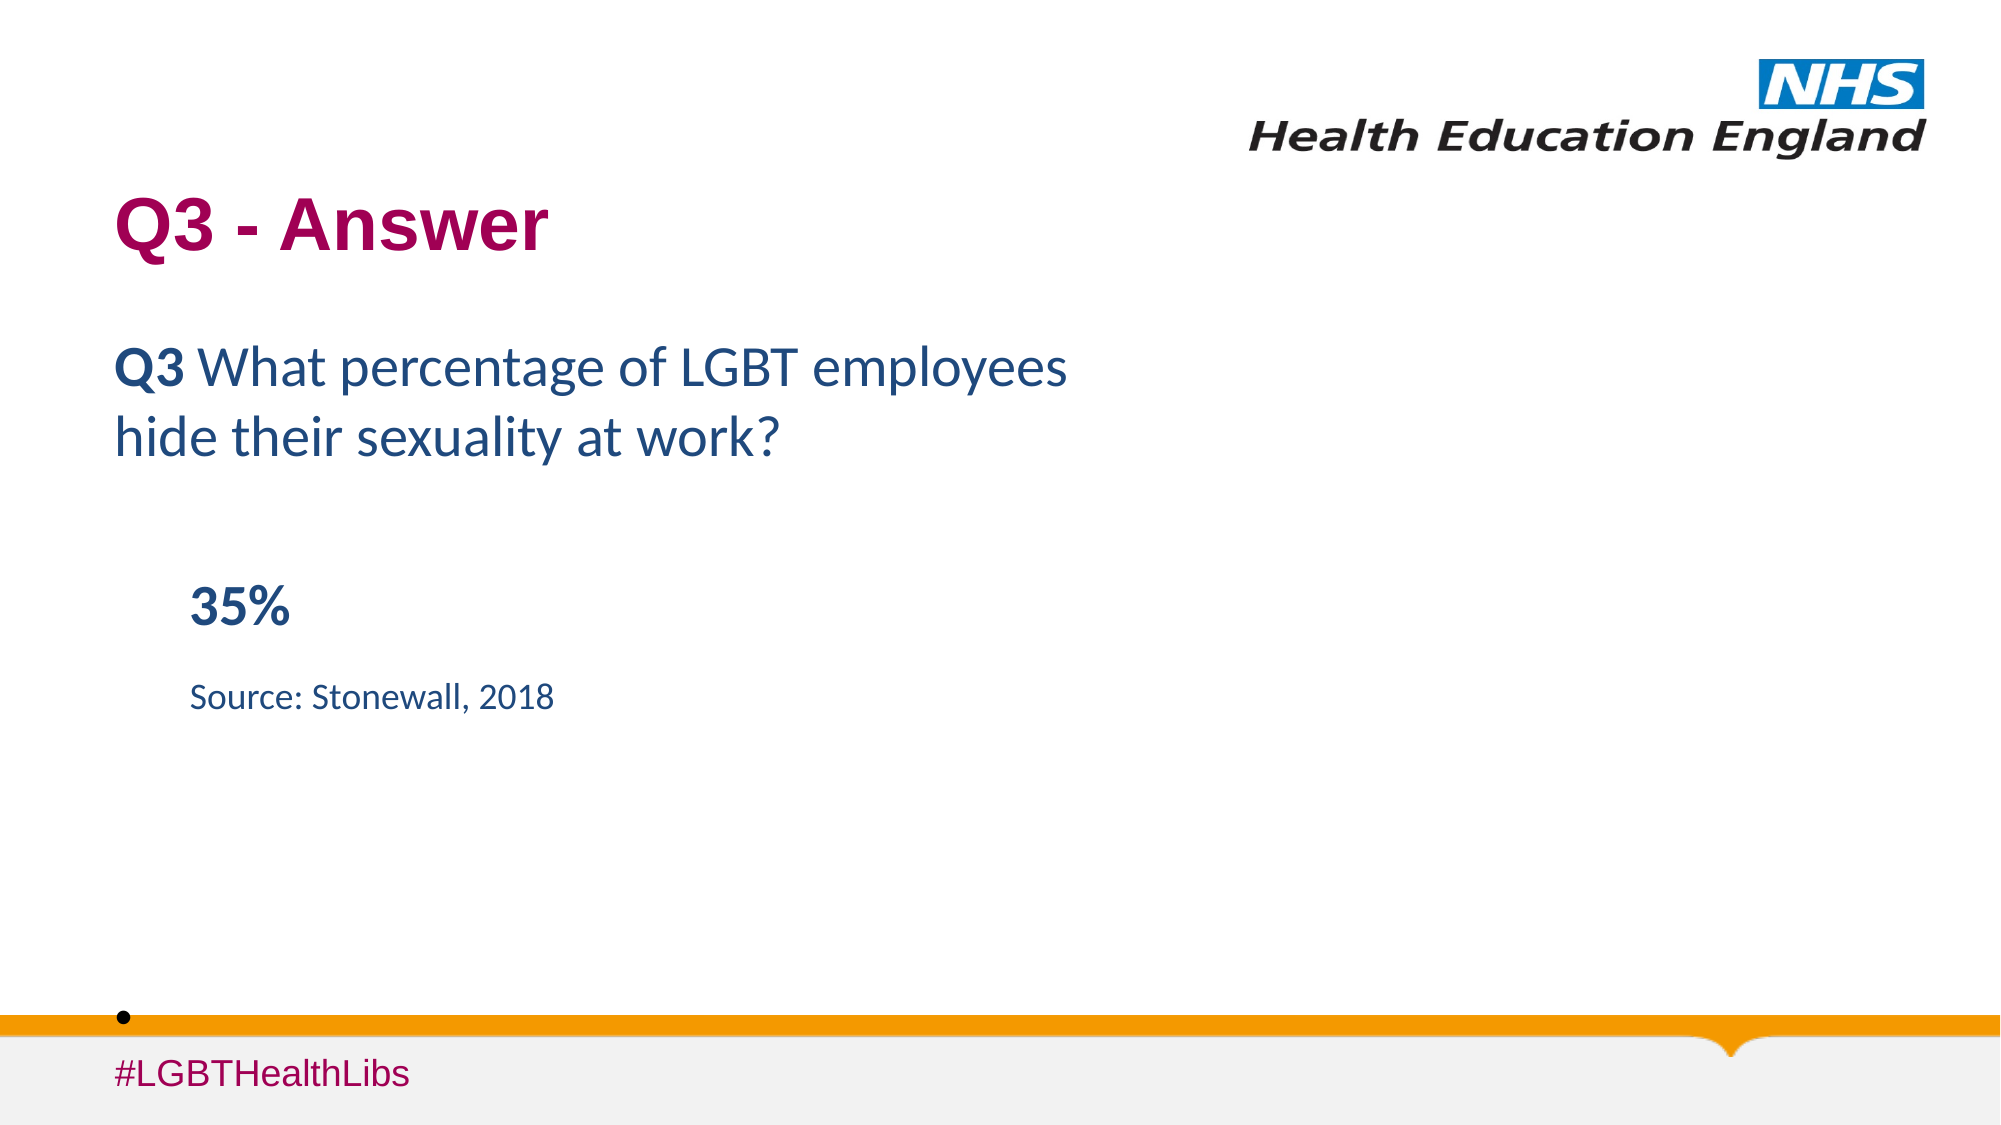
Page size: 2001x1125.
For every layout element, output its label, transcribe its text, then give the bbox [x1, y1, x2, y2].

text_box #LGBTHealthLibs [99, 1041, 510, 1103]
title Q3 - Answer [99, 168, 1801, 280]
list Q3 What percentage of LGBT employees hide their sexuality at work? 35% Source: Stonewall, 2018 [99, 320, 1851, 932]
